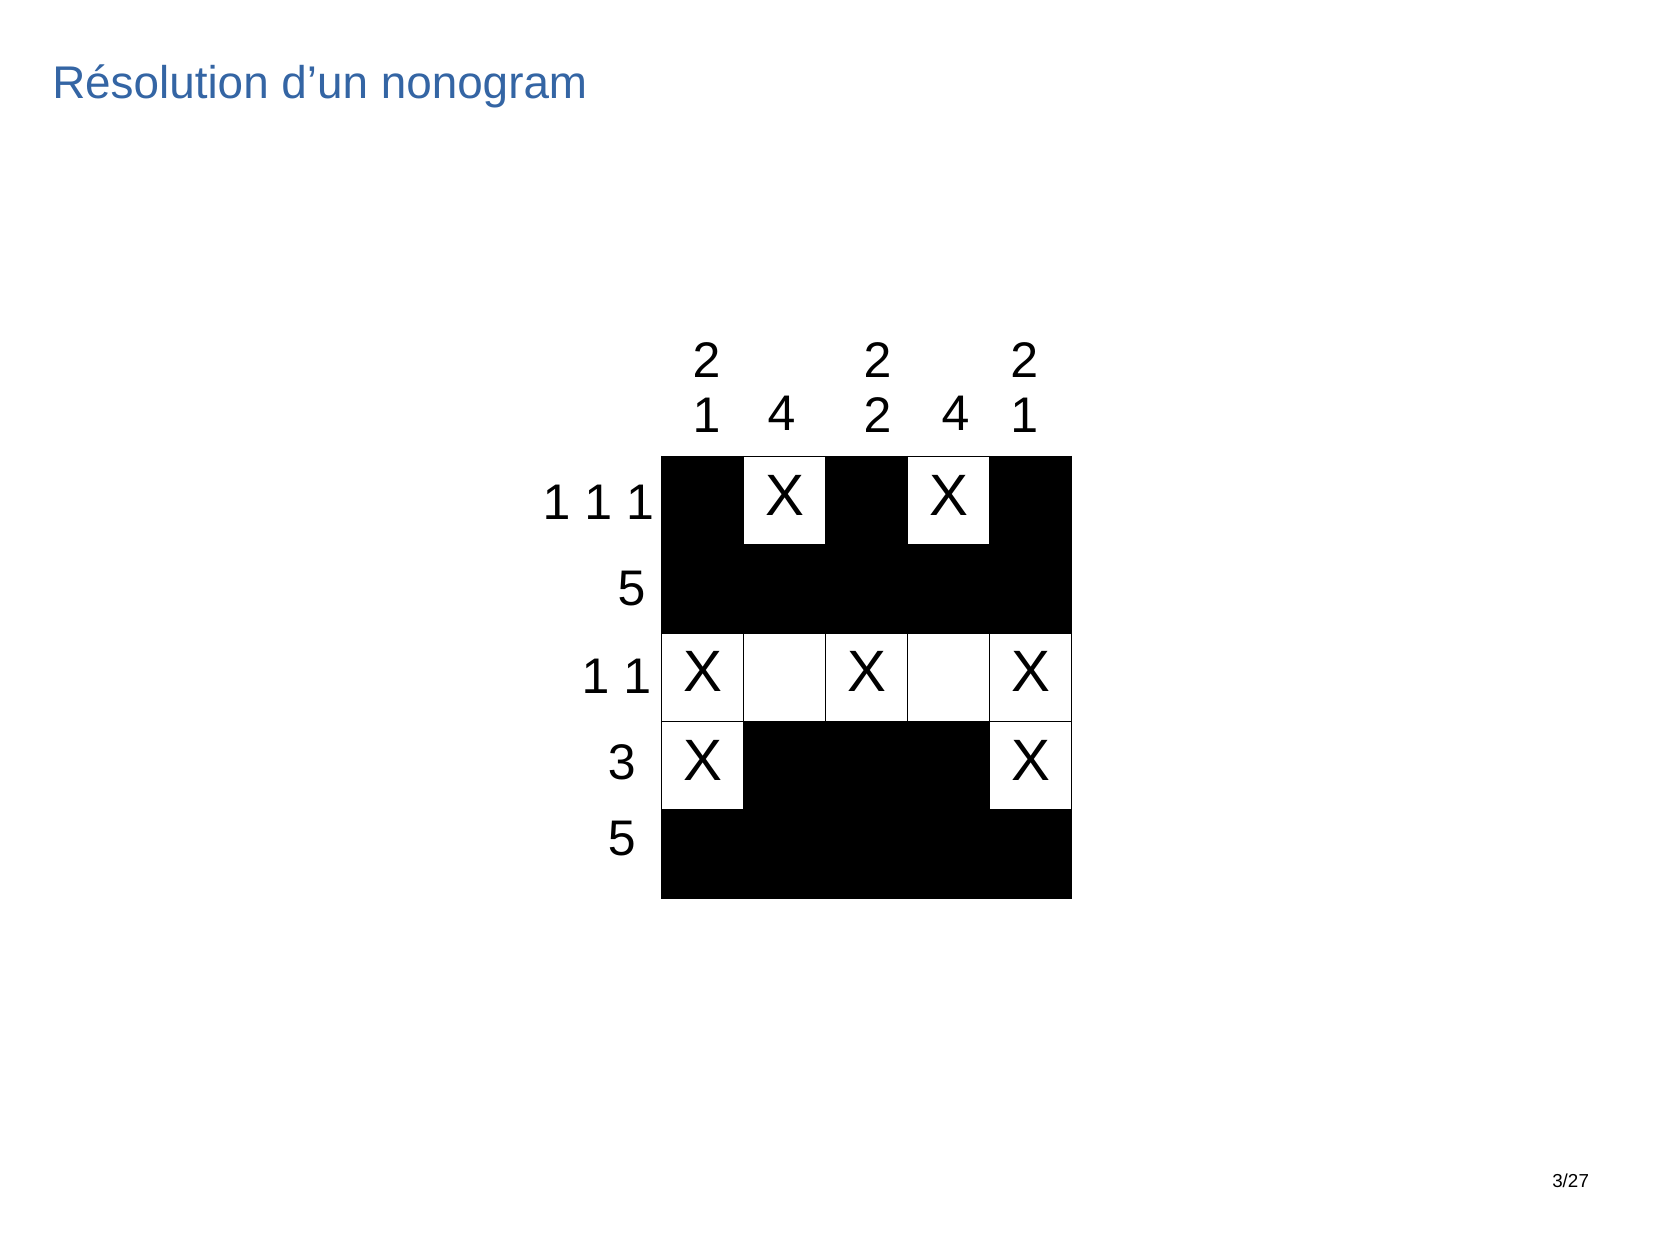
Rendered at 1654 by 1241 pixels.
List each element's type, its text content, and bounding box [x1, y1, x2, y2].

table_cell [744, 545, 825, 633]
table_header [826, 457, 907, 544]
text_box 3/27 [1537, 1162, 1614, 1199]
table_cell X [826, 634, 907, 721]
table_cell X [662, 634, 743, 721]
text_box 4 [926, 377, 965, 454]
table_cell X [990, 634, 1071, 721]
table_header [662, 457, 743, 544]
table_cell [908, 810, 989, 898]
text_box 1 1 1 [527, 466, 678, 553]
table_cell [908, 722, 989, 809]
table_header X [908, 457, 989, 544]
text_box Résolution d’un nonogram [37, 49, 638, 200]
table_cell [826, 810, 907, 898]
table_cell [908, 634, 989, 721]
text_box 2 2 [848, 324, 887, 457]
table_cell [826, 545, 907, 633]
text_box 2 1 [677, 324, 736, 457]
table_header X [744, 457, 825, 544]
text_box 1 1 [566, 640, 680, 717]
table_cell [826, 722, 907, 809]
text_box 4 [752, 377, 791, 454]
table_cell [990, 810, 1071, 898]
text_box 5 [602, 553, 678, 641]
table_cell [744, 634, 825, 721]
text_box 3 [593, 727, 651, 803]
table_cell [744, 722, 825, 809]
table_cell X [662, 722, 743, 809]
table_cell [678, 545, 743, 633]
text_box 5 [593, 803, 644, 879]
table_header [990, 457, 1071, 544]
table_cell X [990, 722, 1071, 809]
table_cell [990, 545, 1071, 633]
table_cell [744, 810, 825, 898]
table_cell [908, 545, 989, 633]
table_cell [662, 810, 743, 898]
text_box 2 1 [995, 324, 1053, 457]
